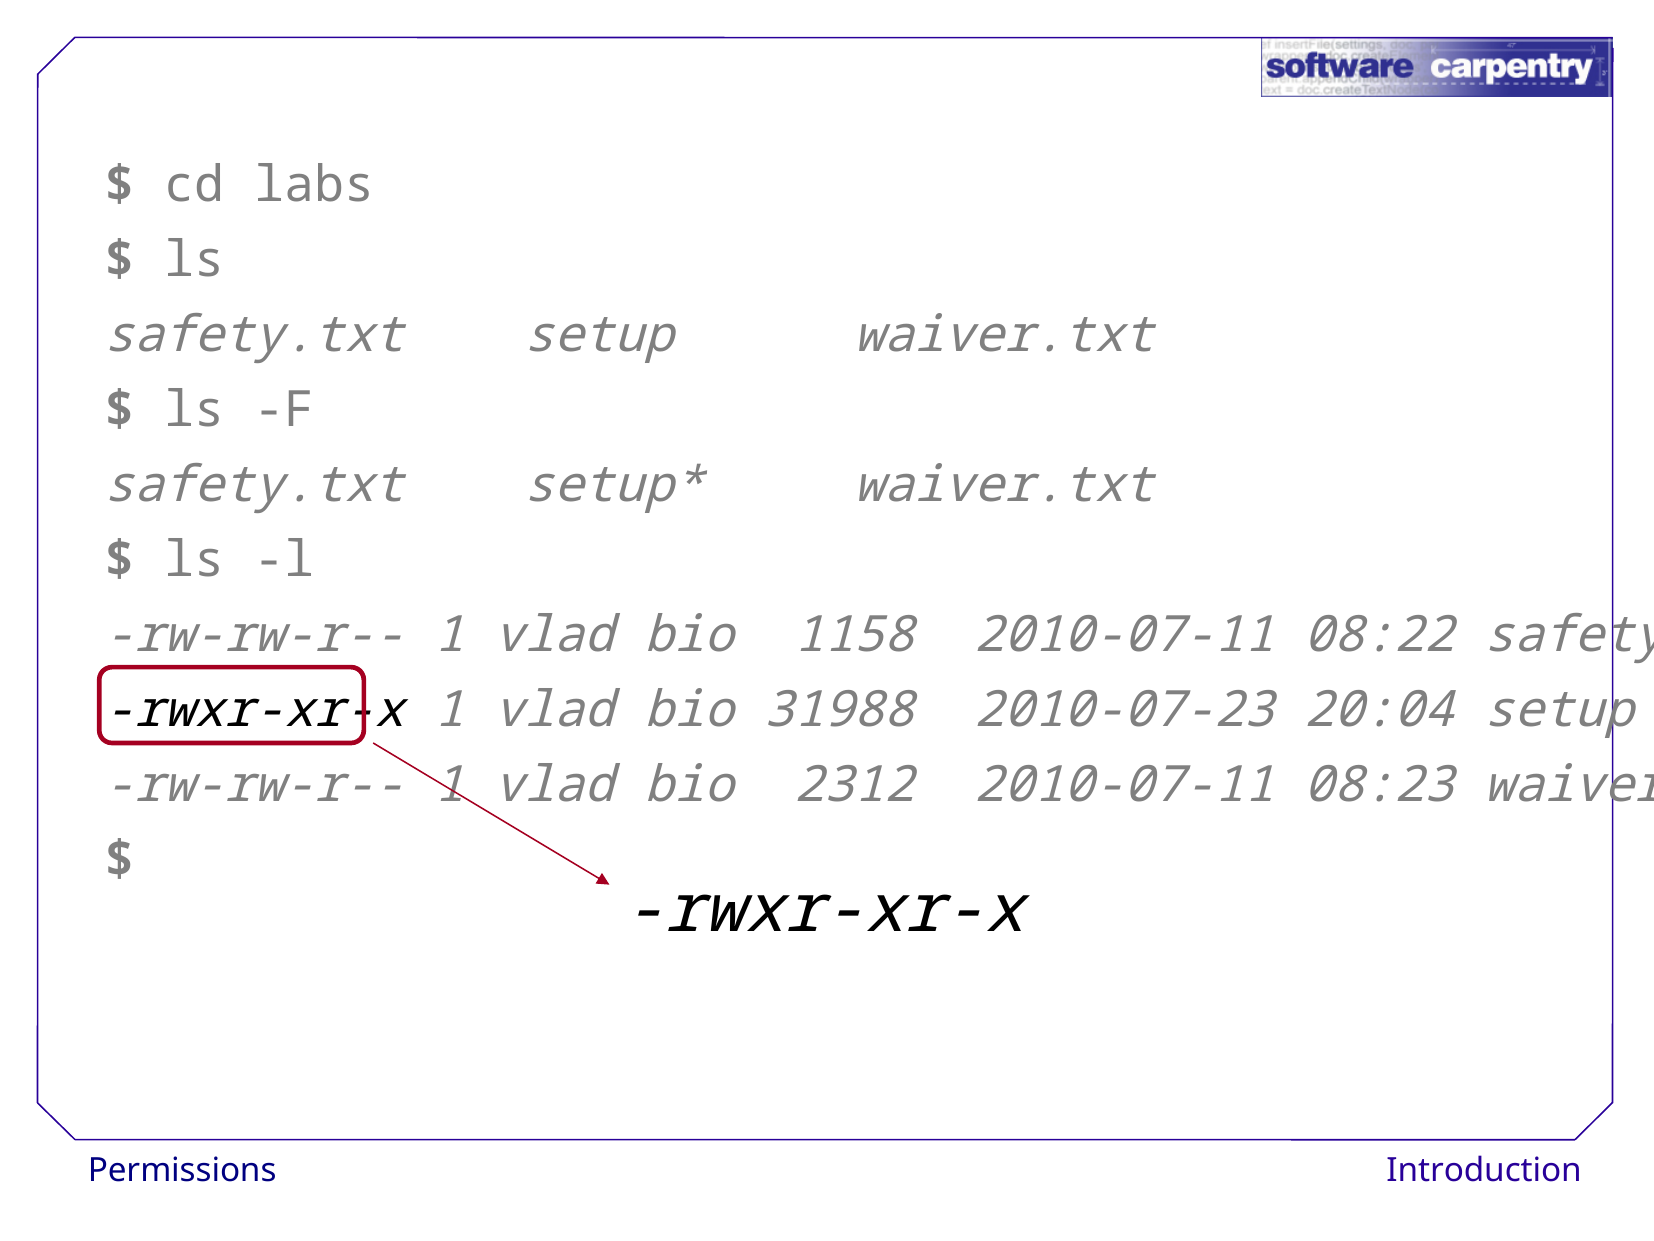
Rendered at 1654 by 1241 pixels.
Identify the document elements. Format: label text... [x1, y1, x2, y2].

text_box $ cd labs $ ls safety.txt setup waiver.txt $ ls -F safety.txt setup* waiver.txt $ ls -l -rw-rw-r-- 1 vlad bio 1158 2010-07-11 08:22 safety.txt -rwxr-xr-x 1 vlad bio 31988 2010-07-23 20:04 setup -rw-rw-r-- 1 vlad bio 2312 2010-07-11 08:23 waiver.txt $ [89, 128, 1512, 1131]
text_box -rwxr-xr-x [609, 837, 988, 970]
picture [1261, 39, 1613, 97]
